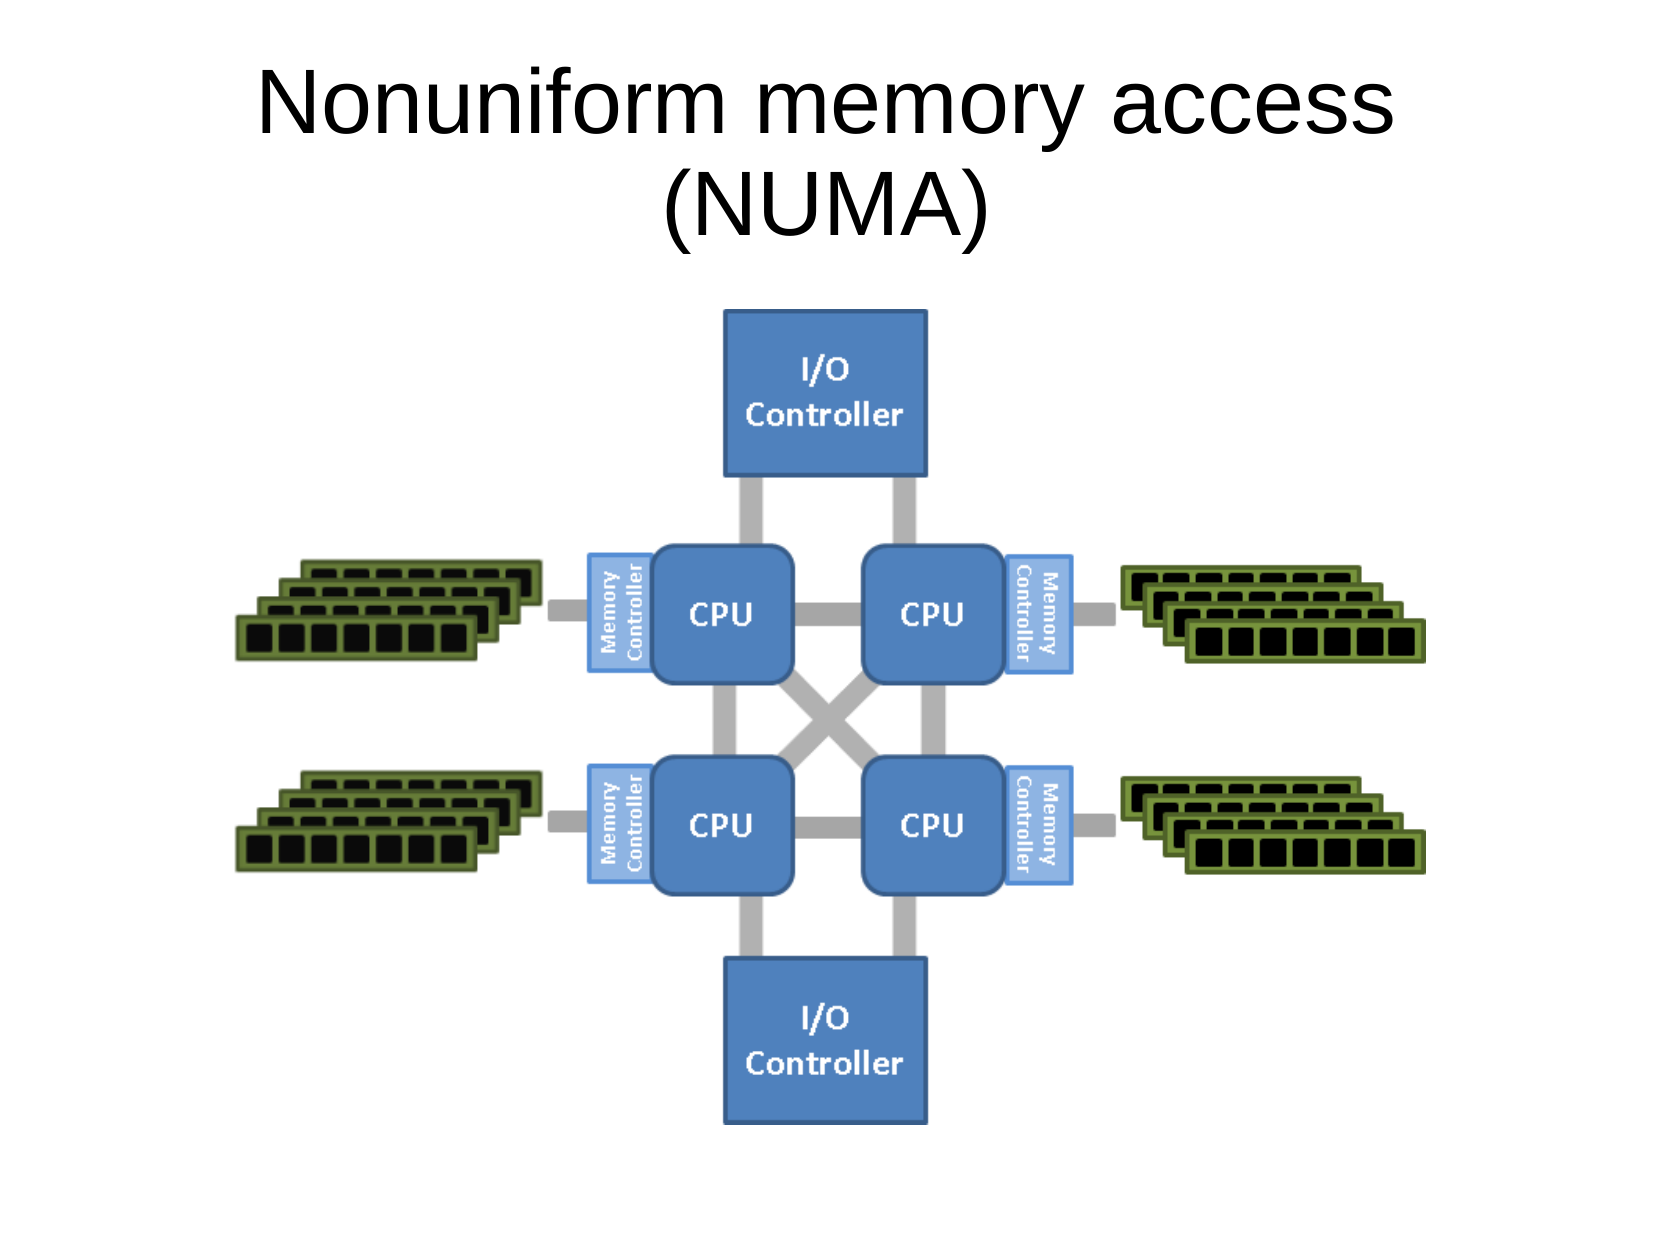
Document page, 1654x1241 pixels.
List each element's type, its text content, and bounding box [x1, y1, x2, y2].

picture [232, 309, 1426, 1126]
title Nonuniform memory access (NUMA) [82, 49, 1571, 257]
